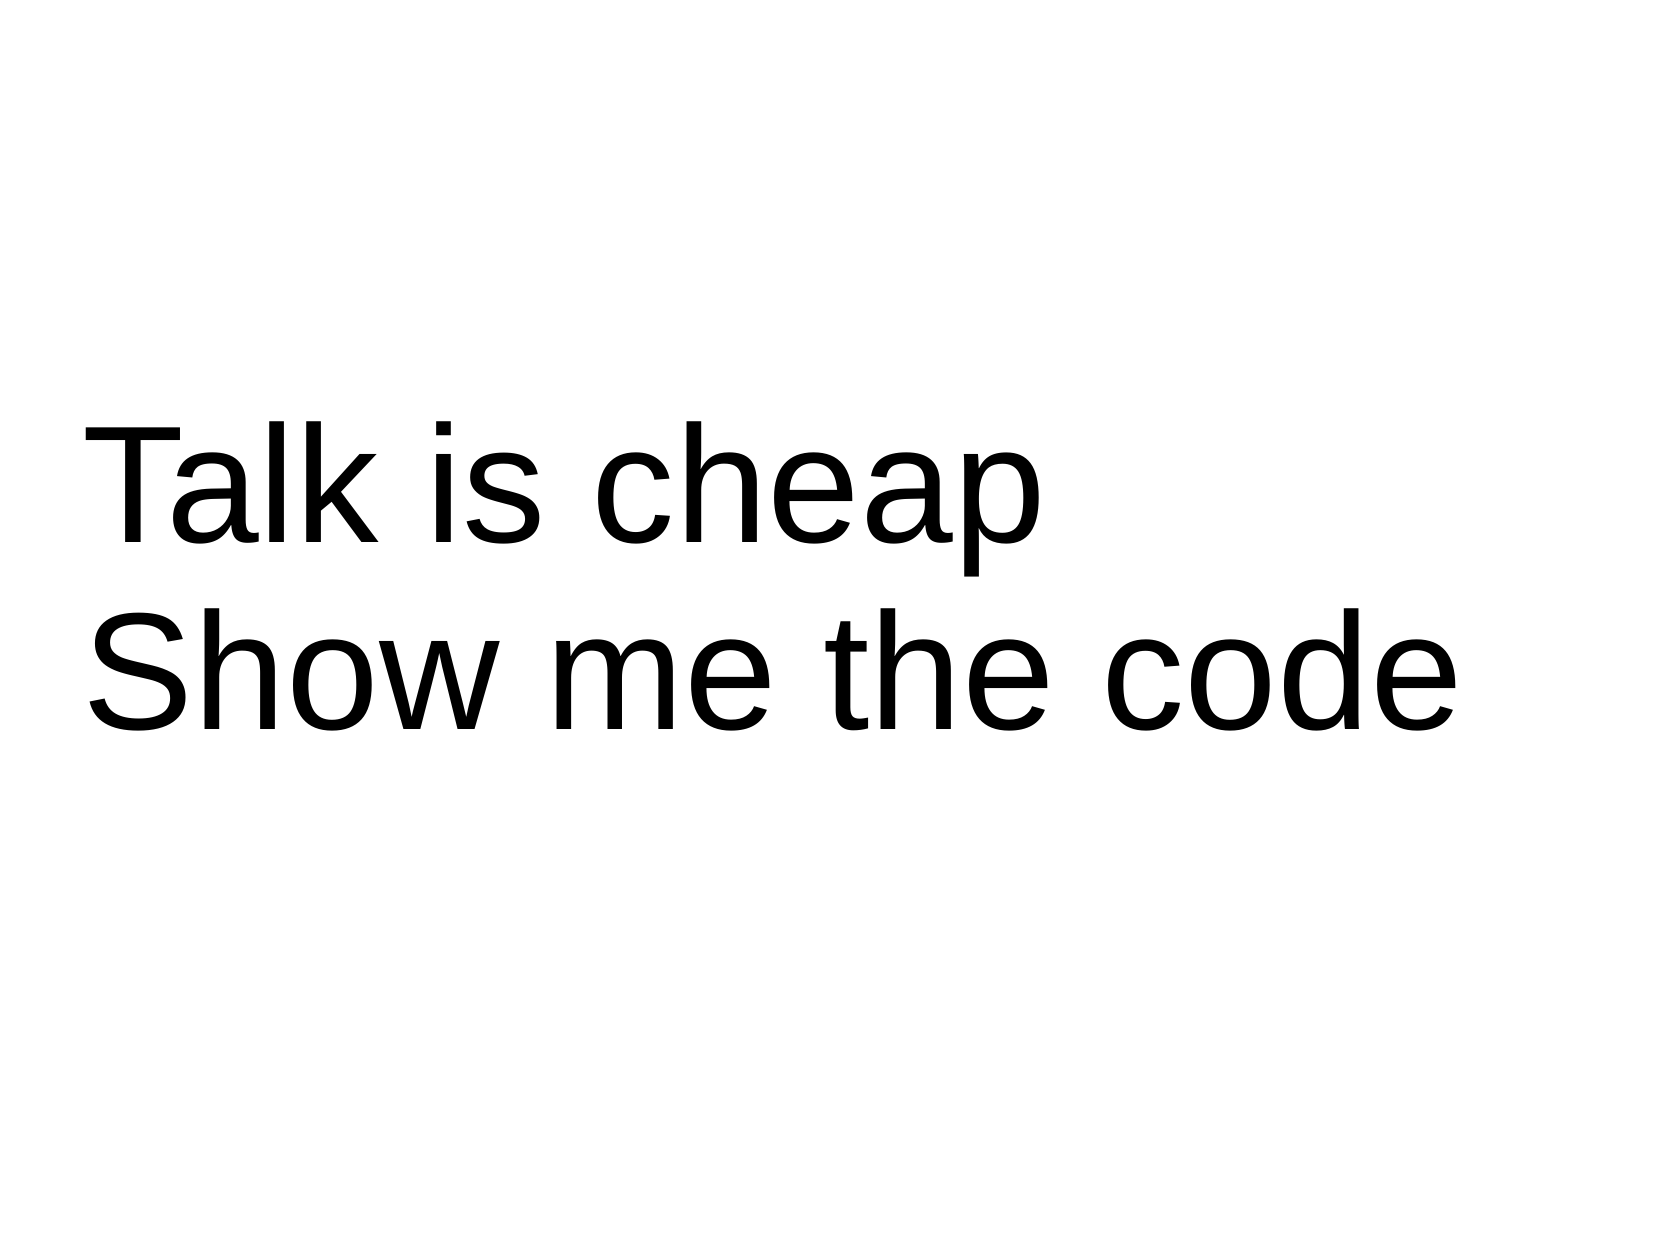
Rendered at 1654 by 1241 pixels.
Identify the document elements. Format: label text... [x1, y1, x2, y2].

title Talk is cheap Show me the code [82, 391, 1571, 765]
